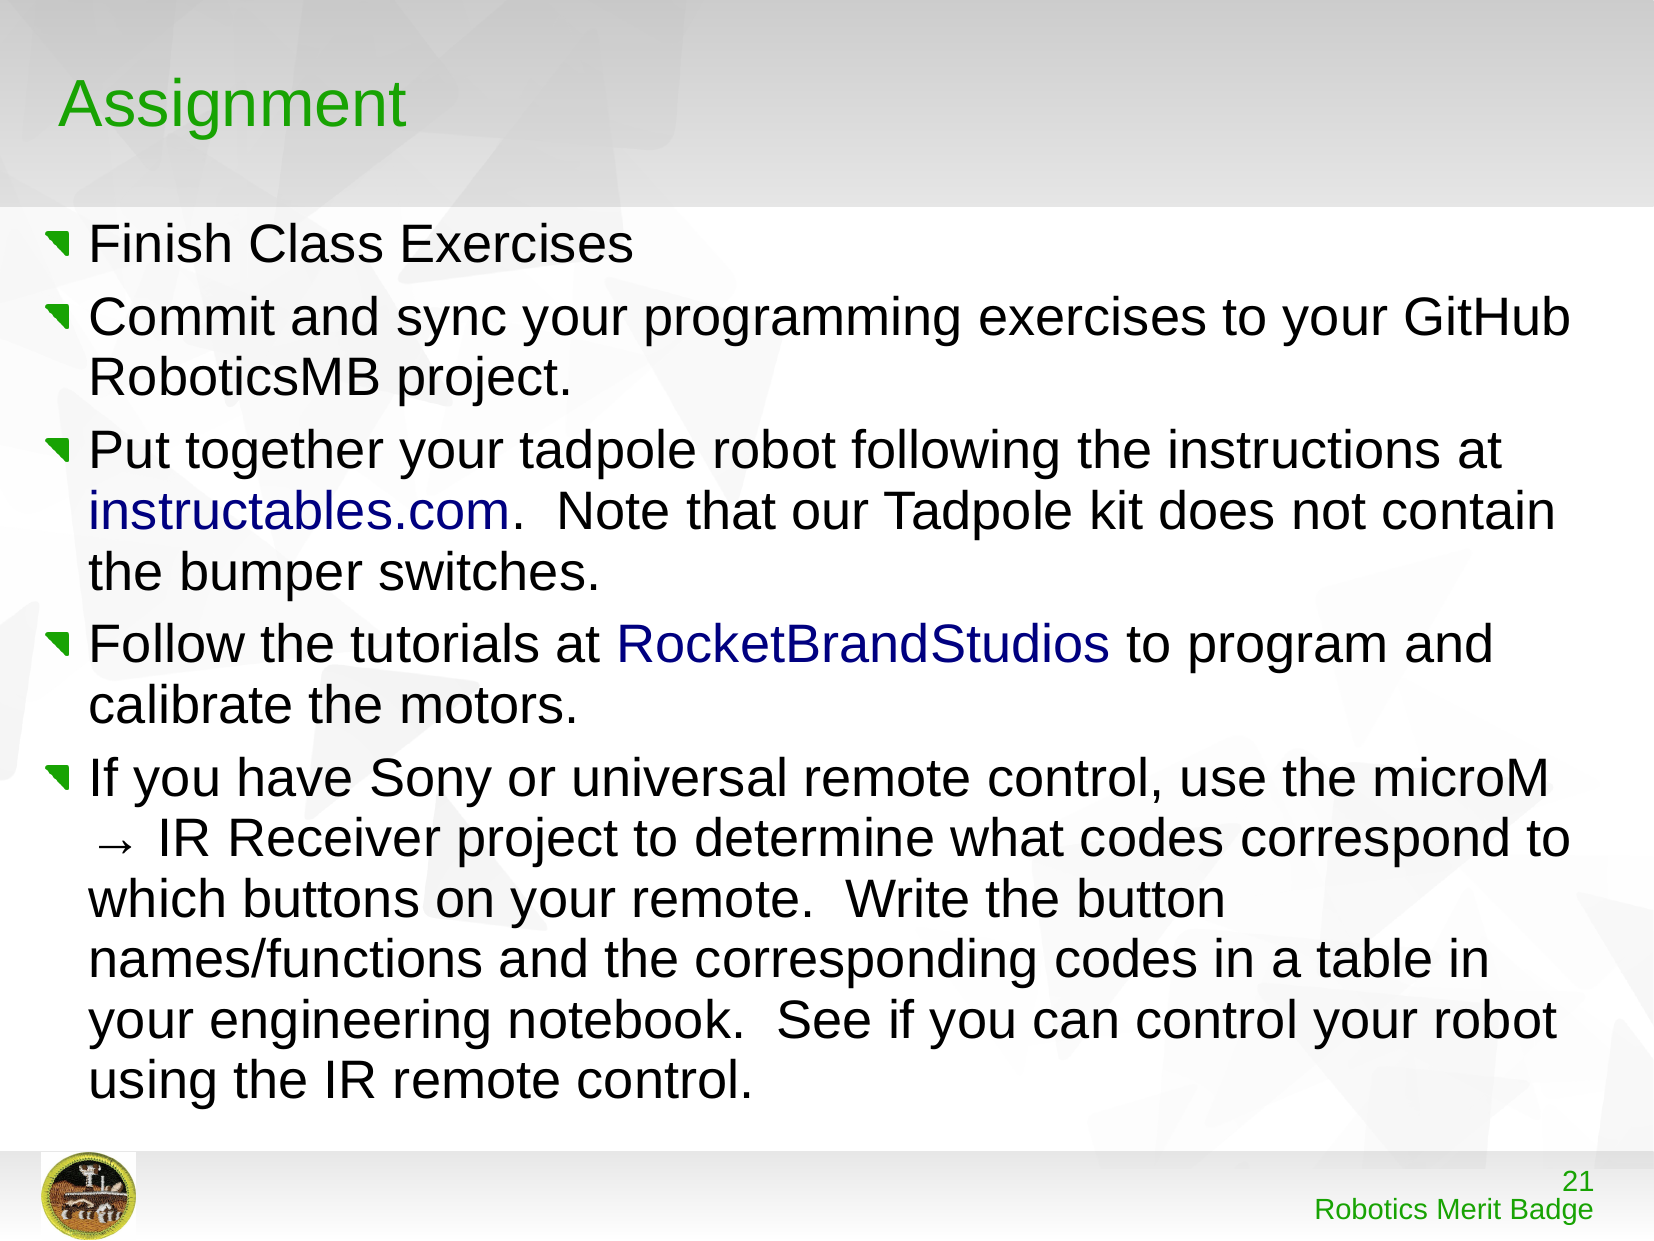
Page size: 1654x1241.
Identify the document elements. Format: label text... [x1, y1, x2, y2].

title Assignment [59, 29, 1595, 178]
picture [41, 1152, 136, 1240]
picture [0, 0, 783, 931]
list Finish Class Exercises Commit and sync your programming exercises to your GitHub RoboticsMB project. Put together your tadpole robot following the instructions at instructables.com. Note that our Tadpole kit does not contain the bumper switches. Follow the tutorials at RocketBrandStudios to program and calibrate the motors. If you have Sony or universal remote control, use the microM → IR Receiver project to determine what codes correspond to which buttons on your remote. Write the button names/functions and the corresponding codes in a table in your engineering notebook. See if you can control your robot using the IR remote control. [45, 213, 1581, 1111]
picture [915, 548, 1654, 1169]
